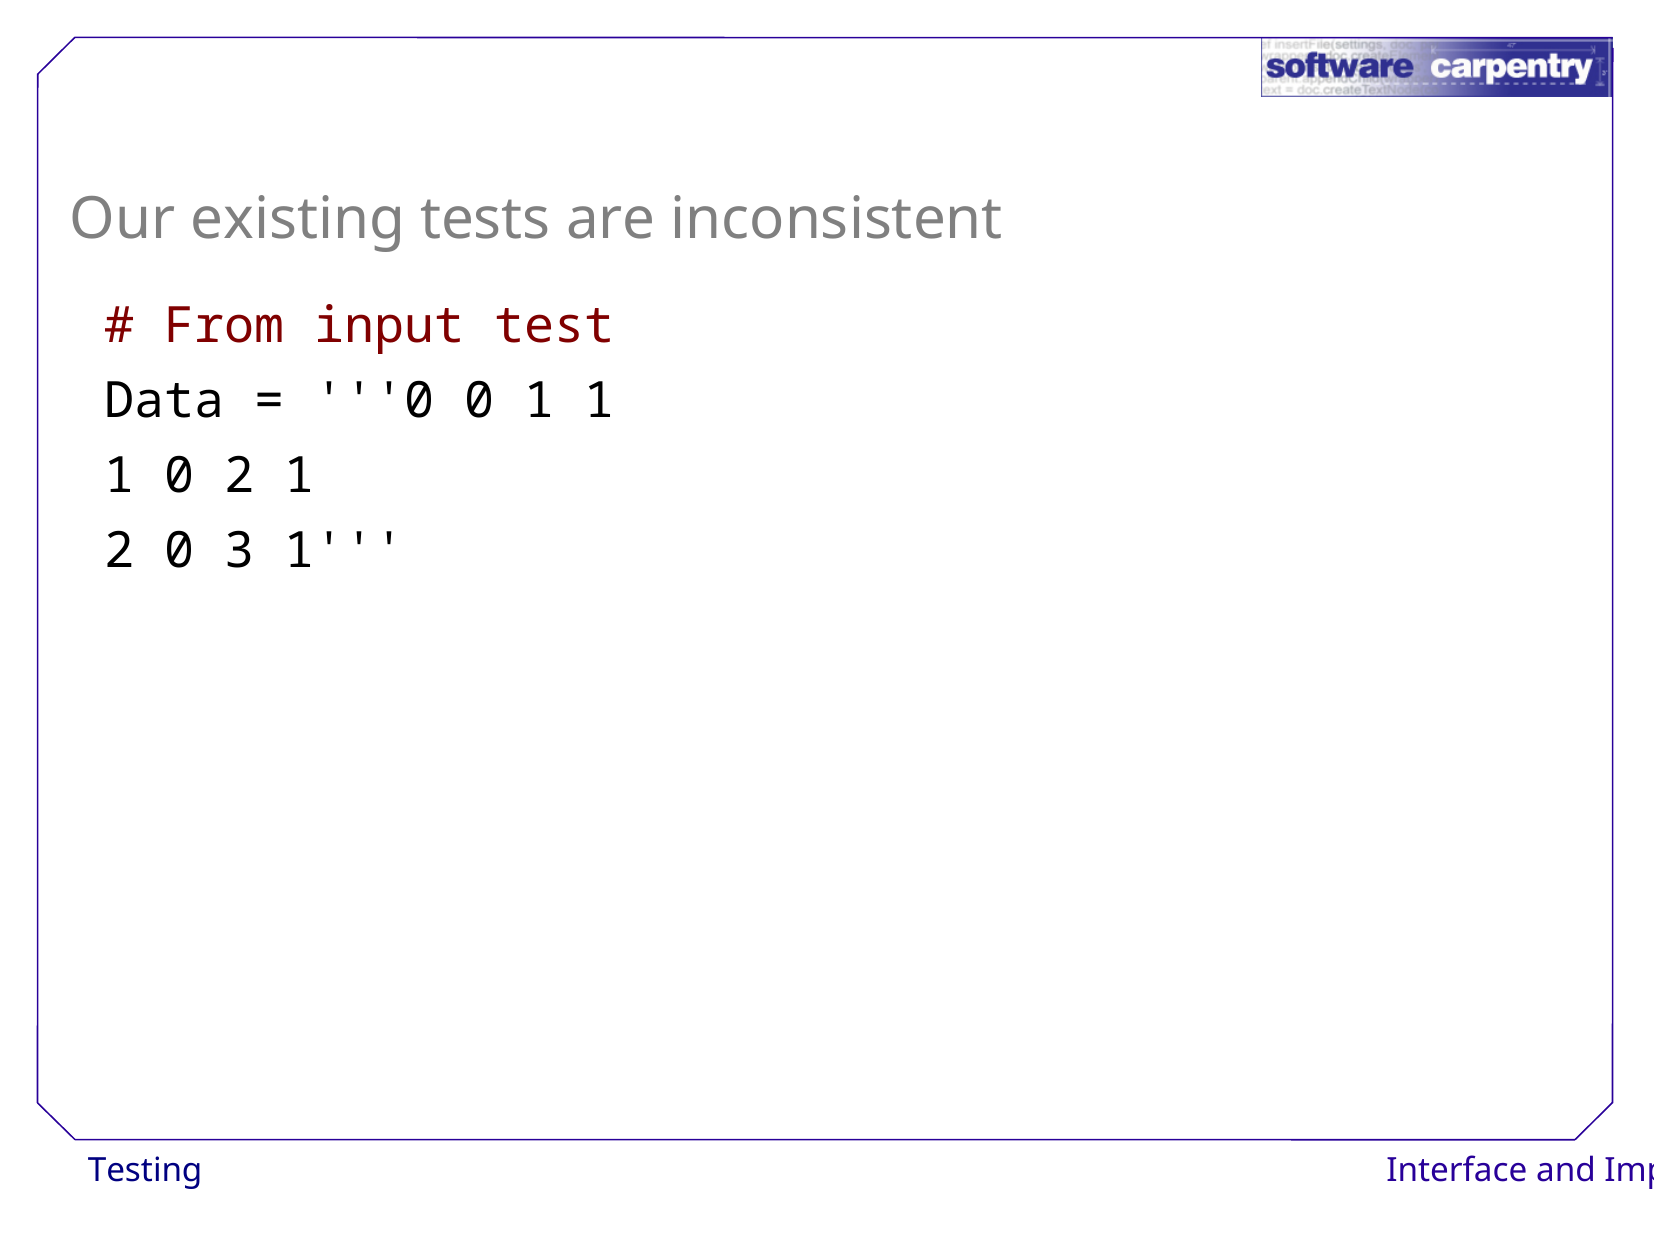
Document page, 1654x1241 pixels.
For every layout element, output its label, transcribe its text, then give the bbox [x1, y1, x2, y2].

text_box Our existing tests are inconsistent [54, 138, 1168, 259]
text_box # From input test Data = '''0 0 1 1 1 0 2 1 2 0 3 1''' [89, 270, 1440, 1096]
picture [1261, 39, 1613, 97]
